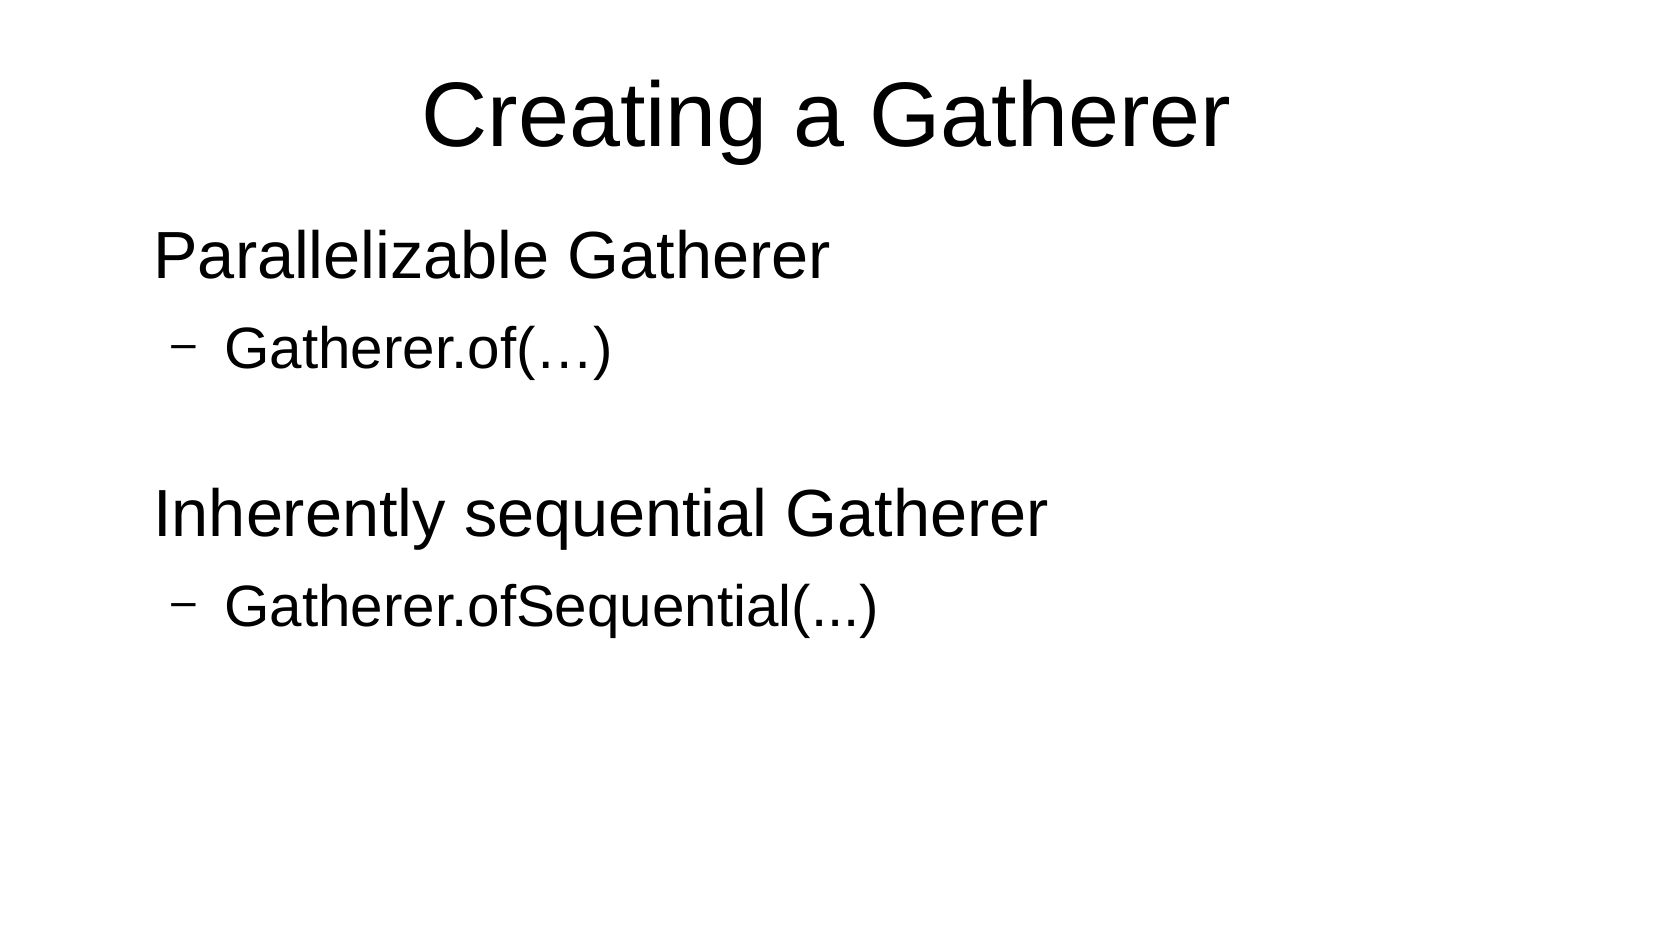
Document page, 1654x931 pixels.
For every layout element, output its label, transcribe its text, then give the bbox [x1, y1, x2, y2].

title Creating a Gatherer [82, 37, 1571, 193]
list Parallelizable Gatherer Gatherer.of(…) Inherently sequential Gatherer Gatherer.ofSequential(...) [82, 217, 1571, 758]
